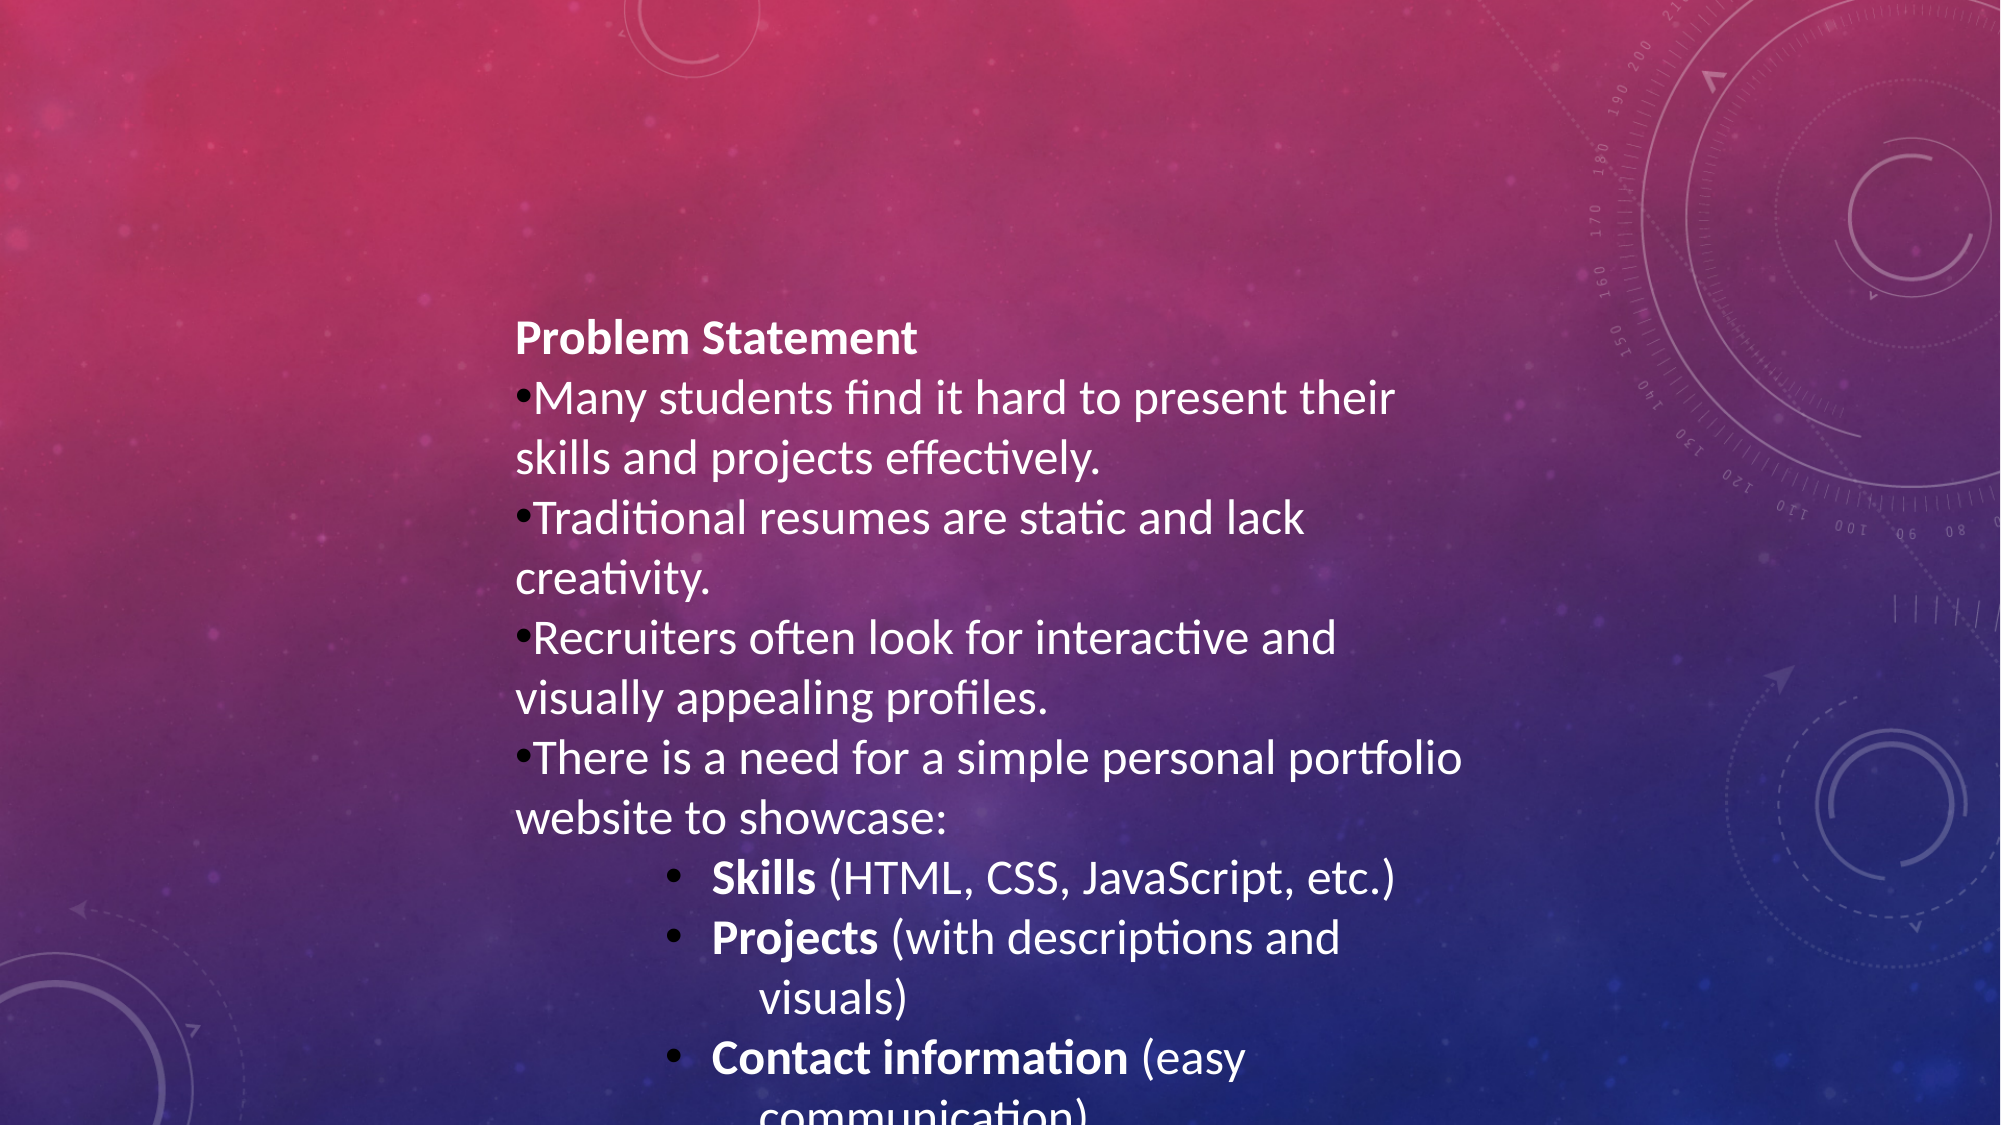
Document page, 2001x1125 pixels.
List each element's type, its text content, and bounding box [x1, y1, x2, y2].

text_box Problem Statement Many students find it hard to present their skills and projects effectively. Traditional resumes are static and lack creativity. Recruiters often look for interactive and visually appealing profiles. There is a need for a simple personal portfolio website to showcase: Skills (HTML, CSS, JavaScript, etc.) Projects (with descriptions and visuals) Contact information (easy communication). [500, 297, 1501, 1101]
